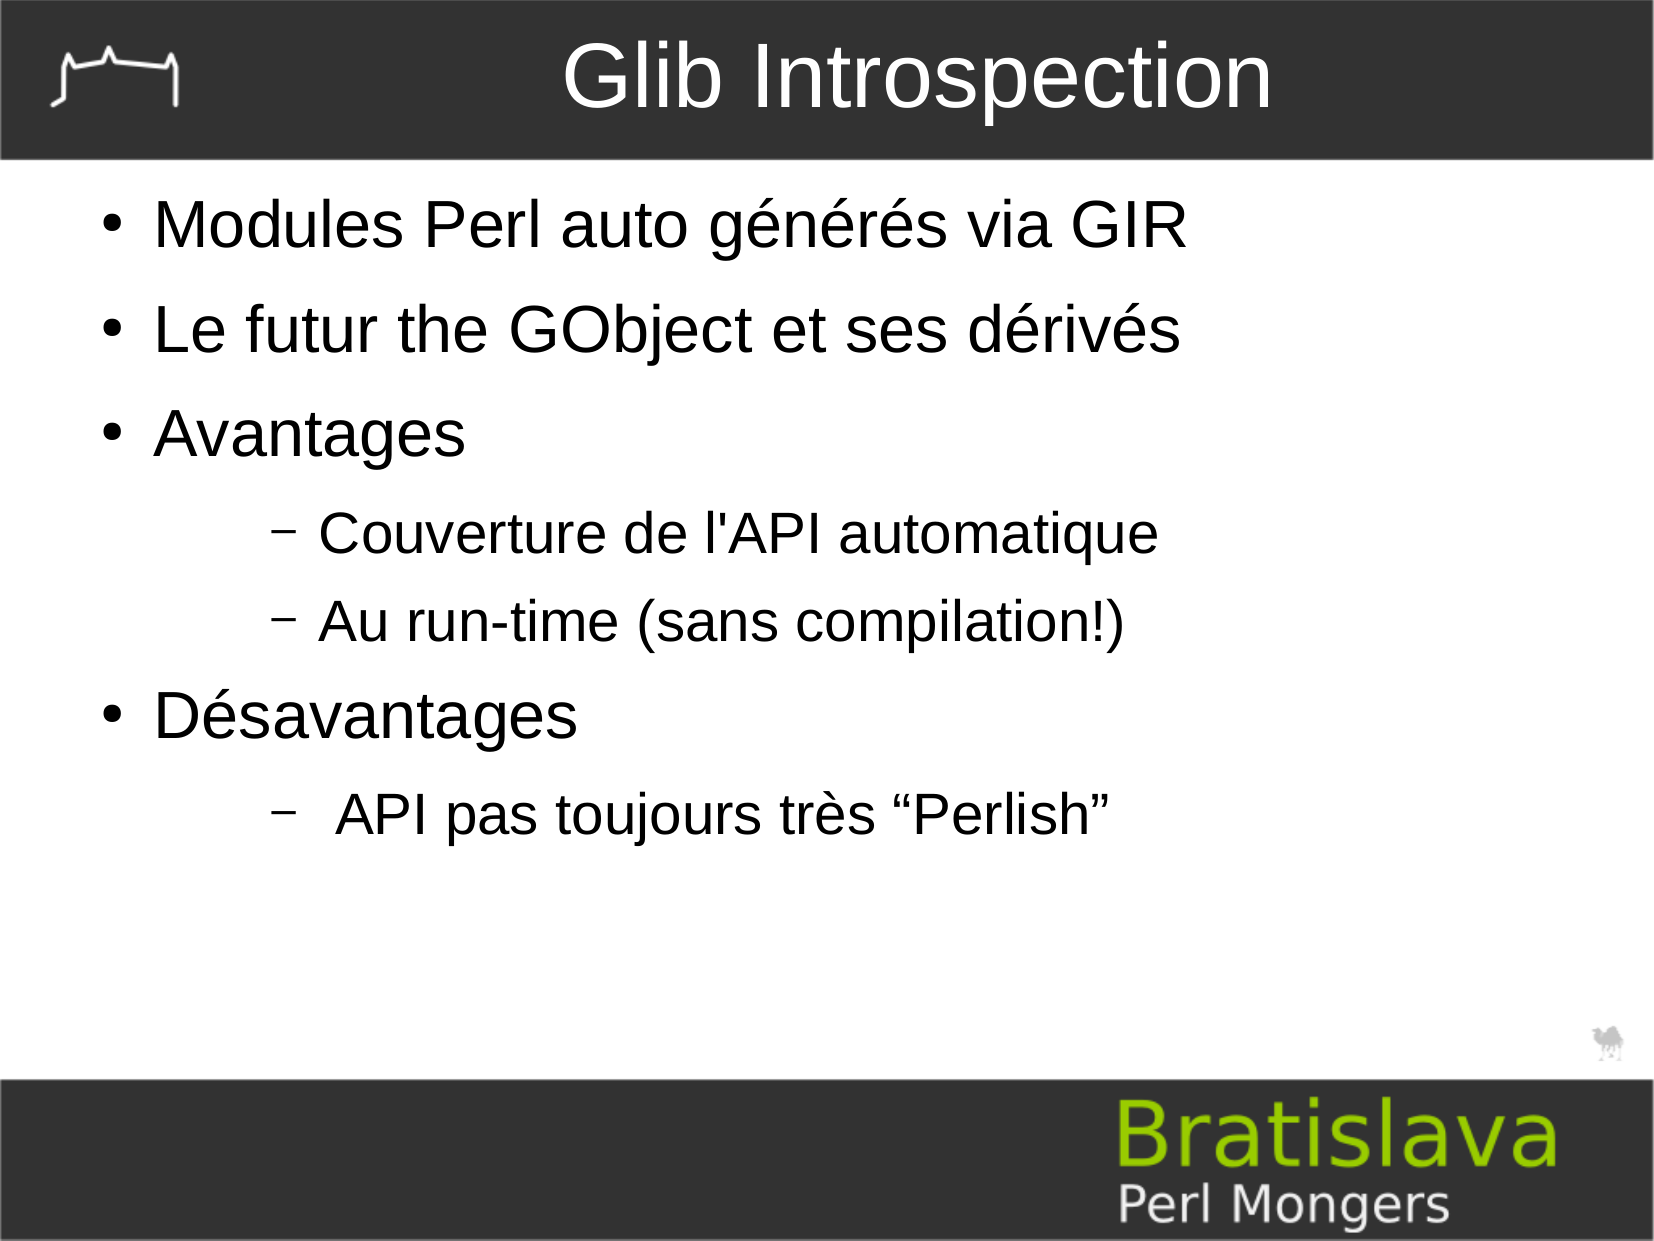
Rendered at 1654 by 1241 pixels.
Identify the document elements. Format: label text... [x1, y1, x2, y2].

picture [0, 0, 1654, 1241]
title Glib Introspection [193, 24, 1645, 128]
list Modules Perl auto générés via GIR Le futur the GObject et ses dérivés Avantages Couverture de l'API automatique Au run-time (sans compilation!) Désavantages API pas toujours très “Perlish” [82, 187, 1576, 1036]
